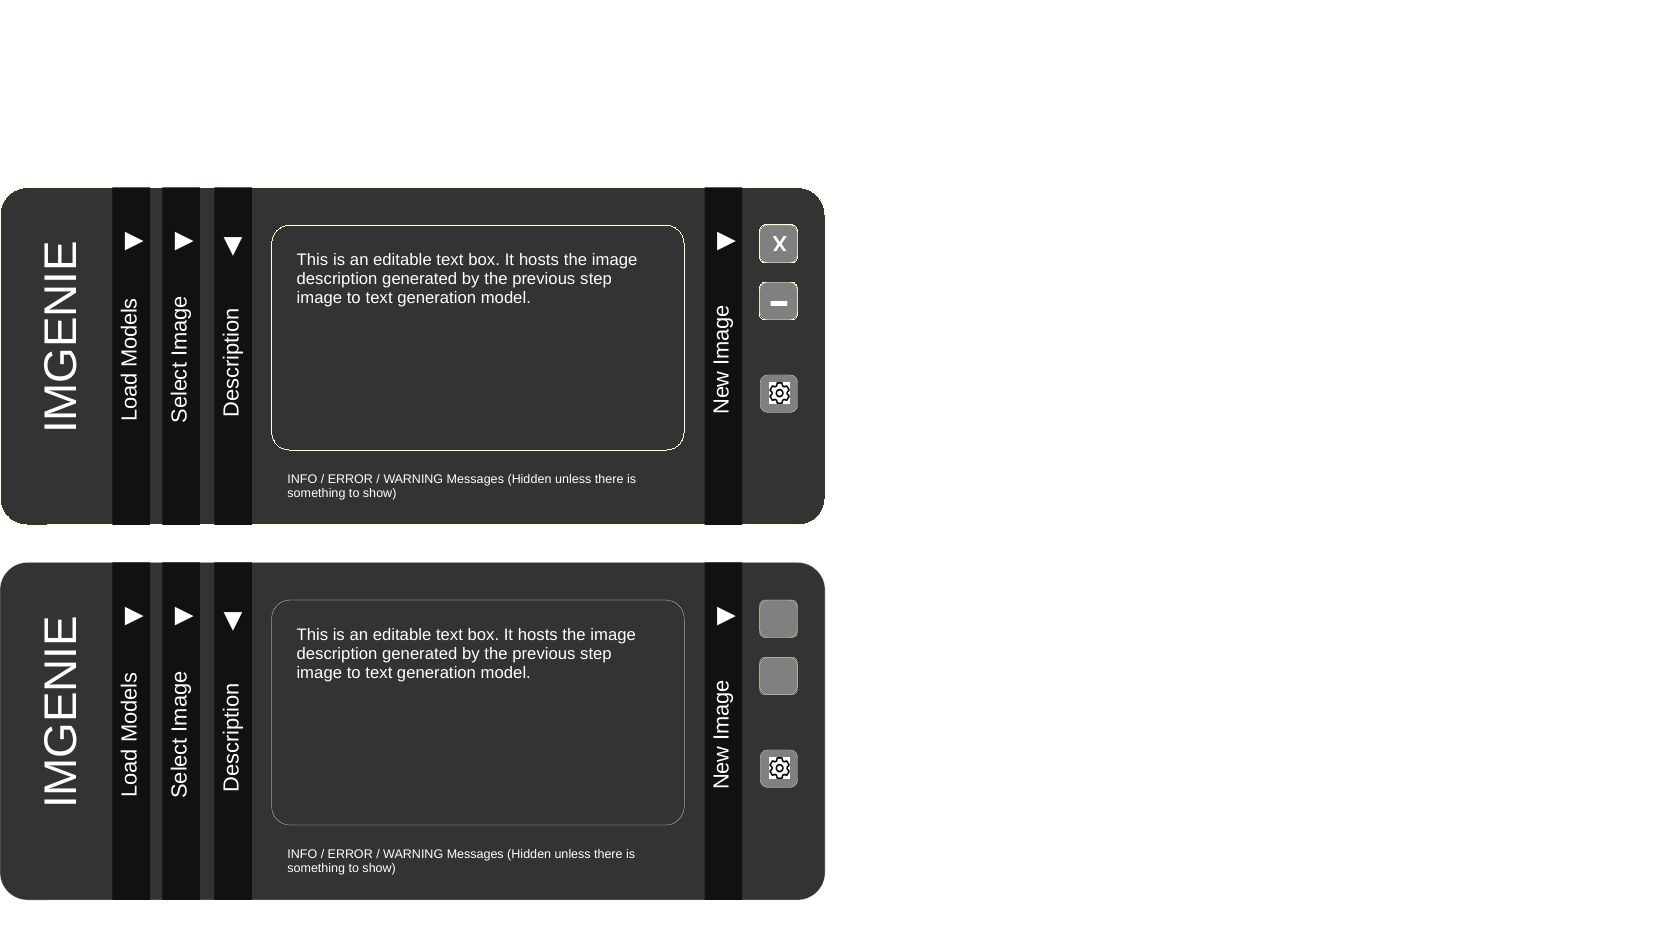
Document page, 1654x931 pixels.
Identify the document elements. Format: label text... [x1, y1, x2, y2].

text_box INFO / ERROR / WARNING Messages (Hidden unless there is something to show) [272, 465, 676, 523]
picture [759, 225, 798, 263]
picture [759, 282, 798, 320]
picture [760, 374, 798, 413]
text_box Select Image [159, 266, 203, 454]
text_box This is an editable text box. It hosts the image description generated by the previous step image to text generation model. [281, 243, 676, 329]
text_box Load Models [109, 266, 153, 454]
text_box IMGENIE [27, 225, 94, 451]
text_box ► [696, 214, 743, 265]
text_box Description [211, 276, 255, 451]
picture [0, 562, 826, 901]
text_box ► [104, 214, 151, 265]
text_box New Image [701, 266, 745, 454]
text_box ► [154, 214, 201, 265]
text_box [0, 187, 826, 526]
text_box ► [210, 216, 260, 263]
